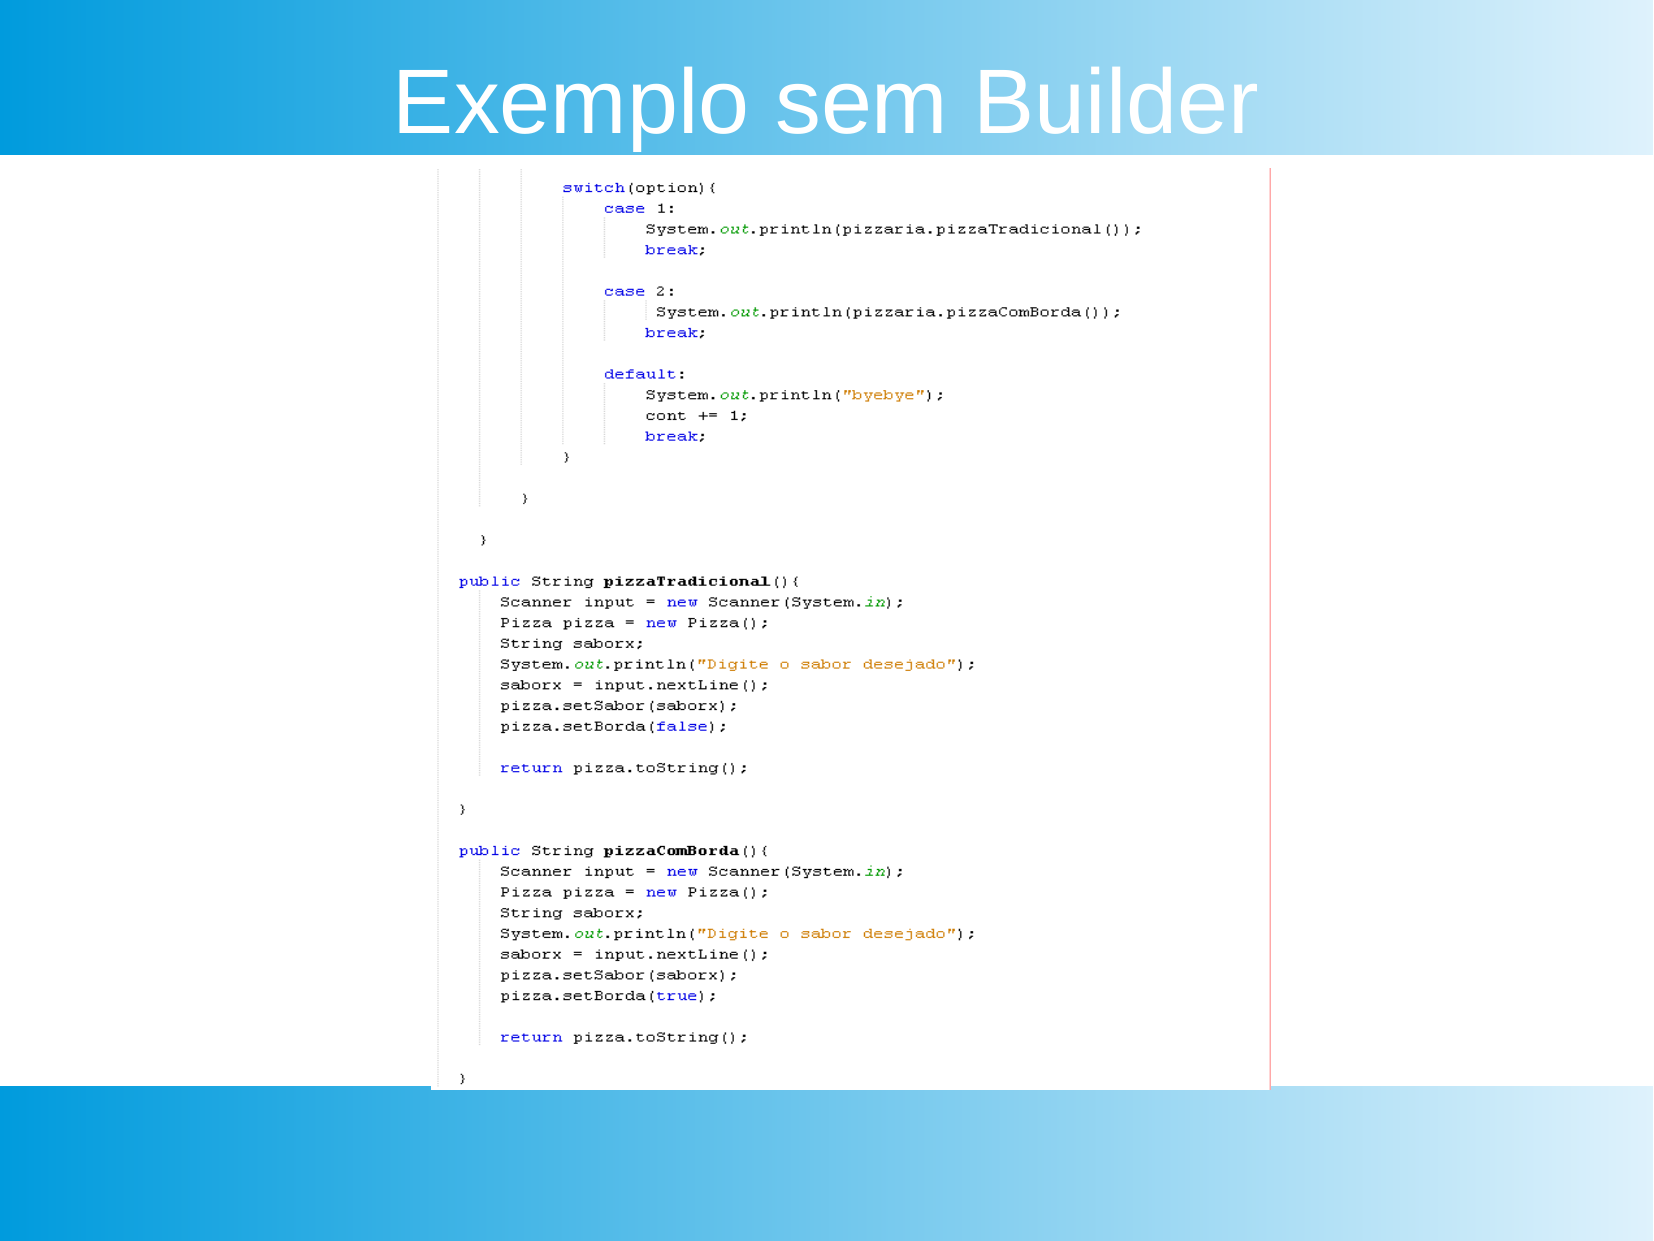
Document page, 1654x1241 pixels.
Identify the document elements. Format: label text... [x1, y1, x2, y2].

picture [431, 168, 1271, 1090]
title Exemplo sem Builder [82, 49, 1571, 155]
